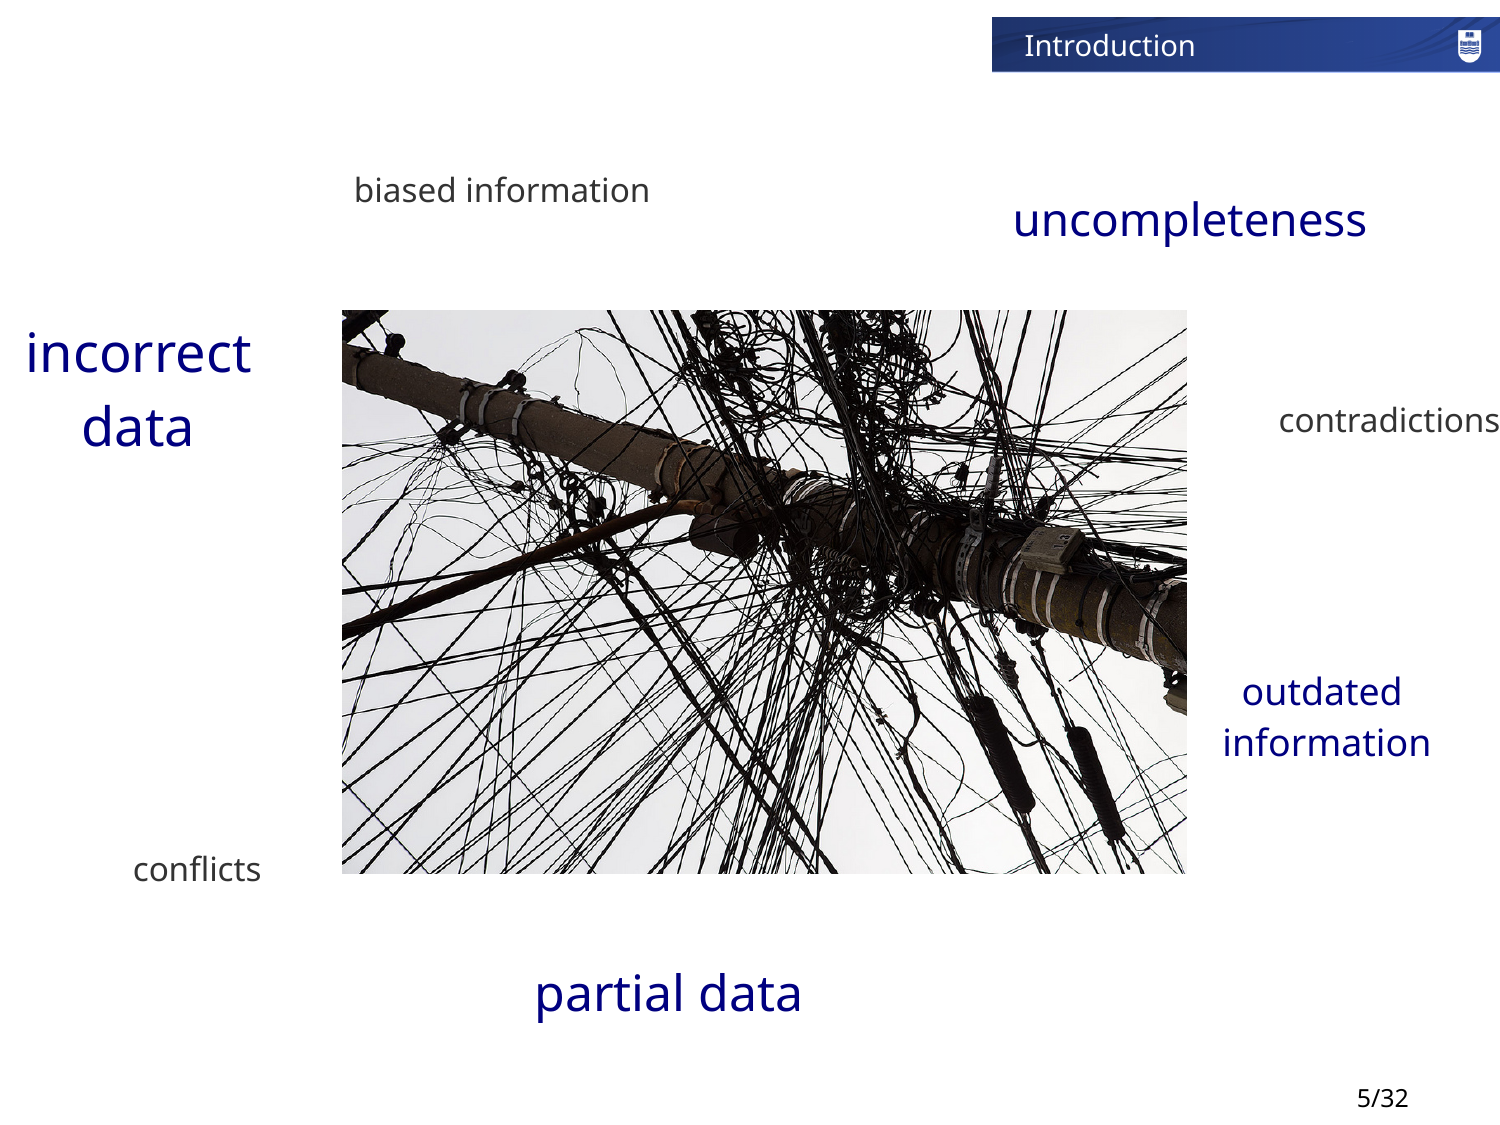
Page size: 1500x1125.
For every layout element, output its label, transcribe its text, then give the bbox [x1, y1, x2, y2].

text_box partial data [519, 950, 839, 1024]
picture [342, 310, 1187, 875]
text_box conflicts [118, 838, 293, 893]
text_box uncompleteness [998, 179, 1419, 249]
text_box biased information [339, 159, 739, 214]
text_box Introduction [1009, 17, 1483, 67]
text_box contradictions [1263, 389, 1500, 444]
text_box outdated information [1201, 657, 1453, 760]
text_box incorrect data [0, 307, 308, 448]
picture [992, 17, 1500, 73]
